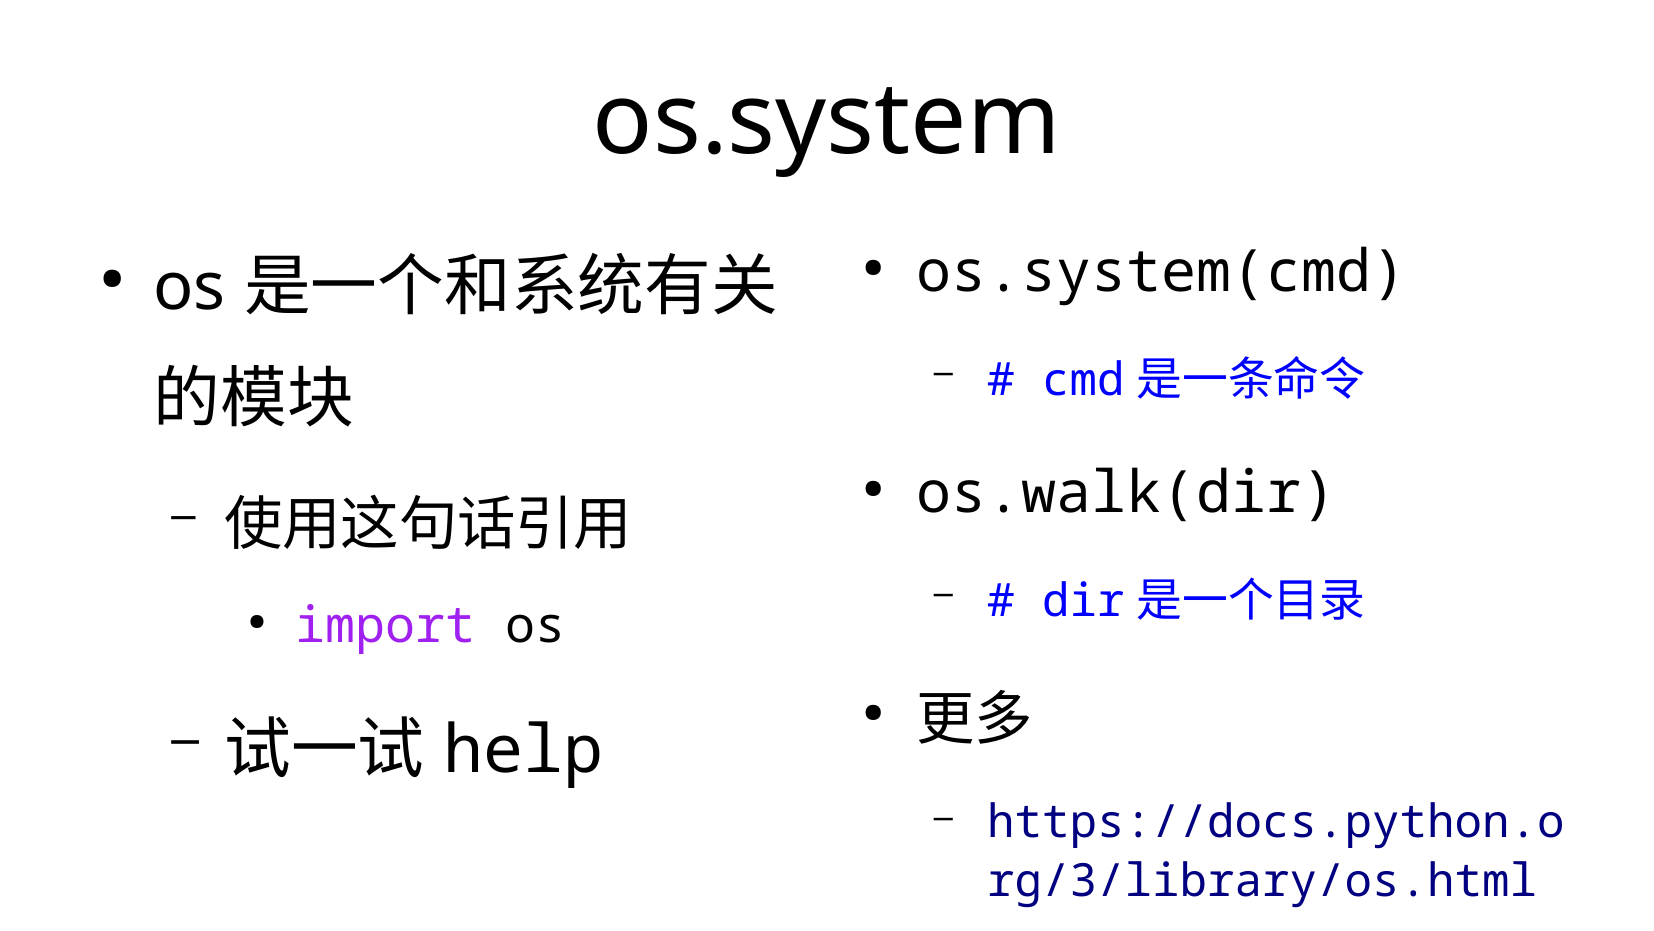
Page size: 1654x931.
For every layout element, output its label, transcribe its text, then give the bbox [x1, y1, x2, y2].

list os.system(cmd) # cmd是一条命令 os.walk(dir) # dir是一个目录 更多 https://docs.python.org/3/library/os.html [845, 217, 1572, 910]
list os是一个和系统有关的模块 使用这句话引用 import os 试一试help [82, 217, 809, 839]
title os.system [82, 37, 1571, 193]
